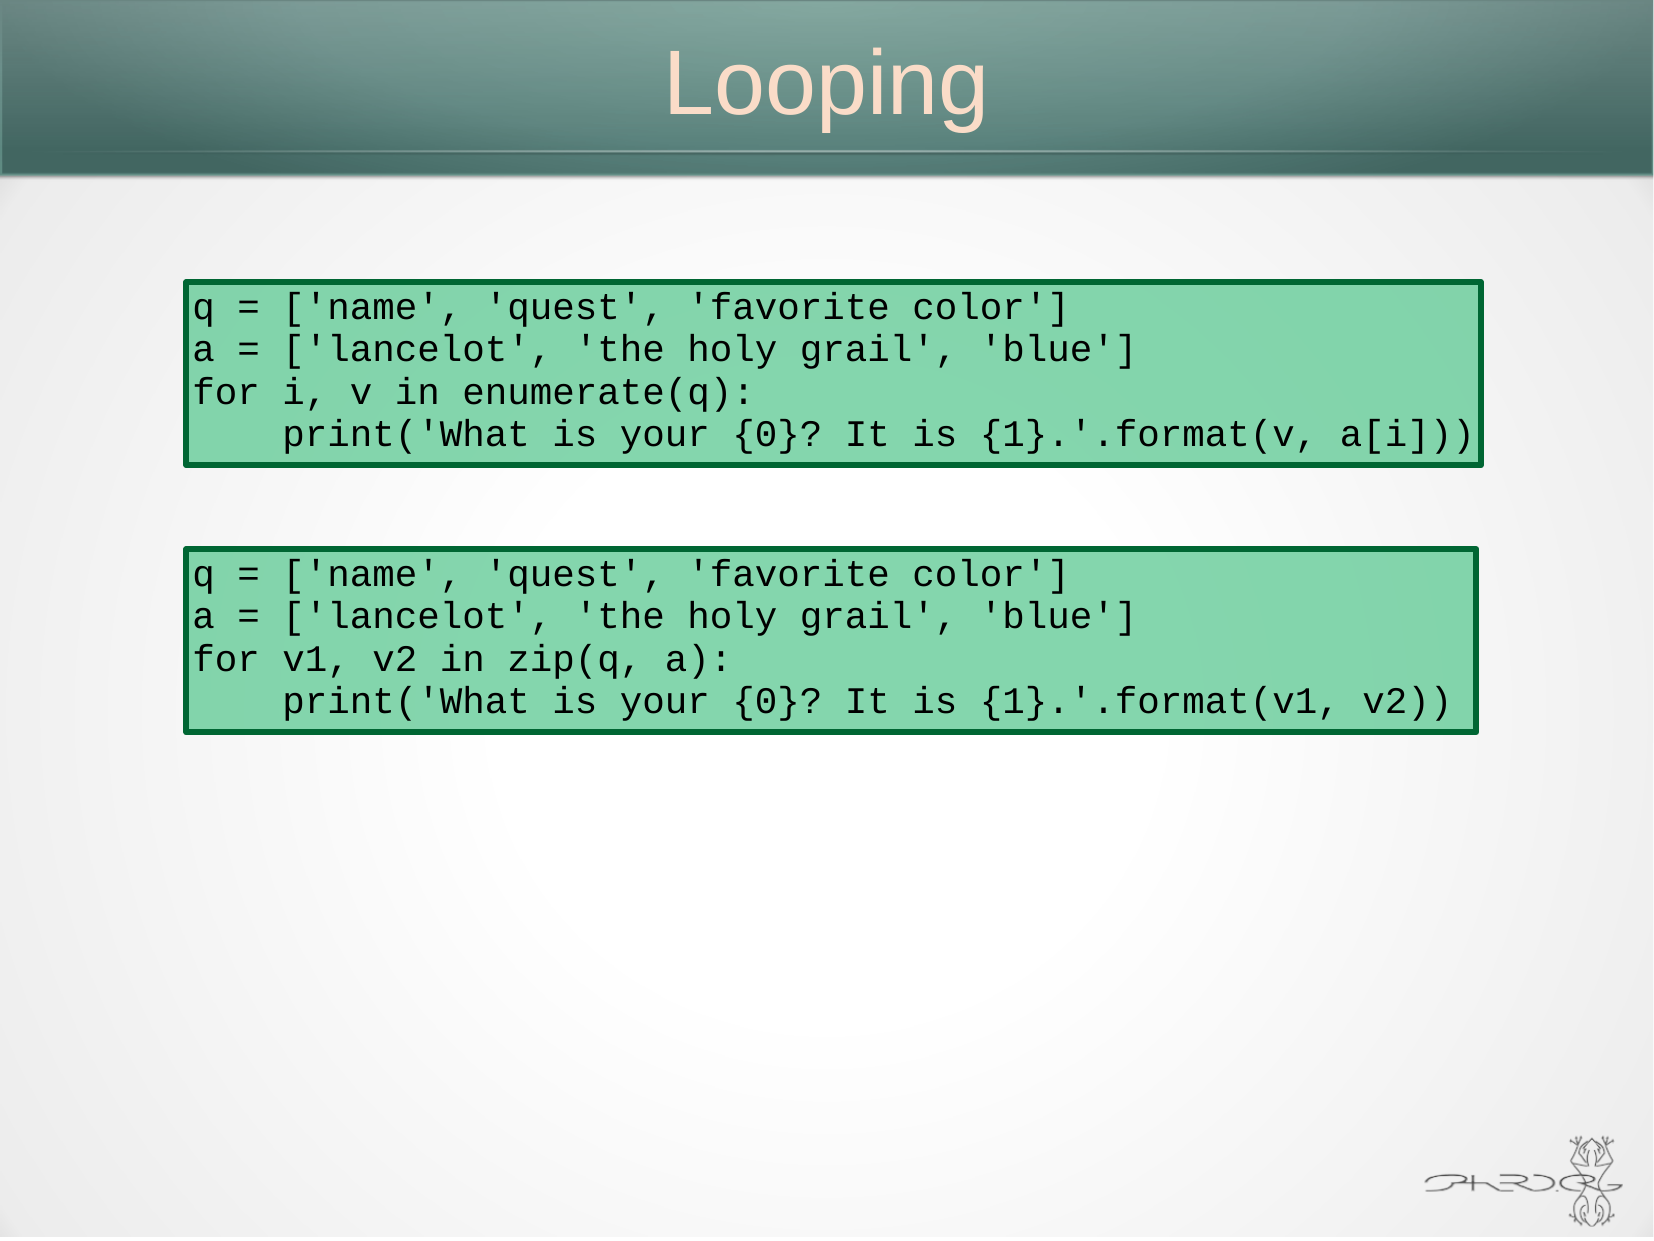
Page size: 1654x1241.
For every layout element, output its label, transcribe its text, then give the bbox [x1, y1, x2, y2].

picture [0, 0, 1654, 1237]
text_box q = ['name', 'quest', 'favorite color'] a = ['lancelot', 'the holy grail', 'blue'] for i, v in enumerate(q): print('What is your {0}? It is {1}.'.format(v, a[i])) [186, 282, 1481, 466]
text_box q = ['name', 'quest', 'favorite color'] a = ['lancelot', 'the holy grail', 'blue'] for v1, v2 in zip(q, a): print('What is your {0}? It is {1}.'.format(v1, v2)) [186, 549, 1477, 733]
title Looping [82, 11, 1571, 154]
